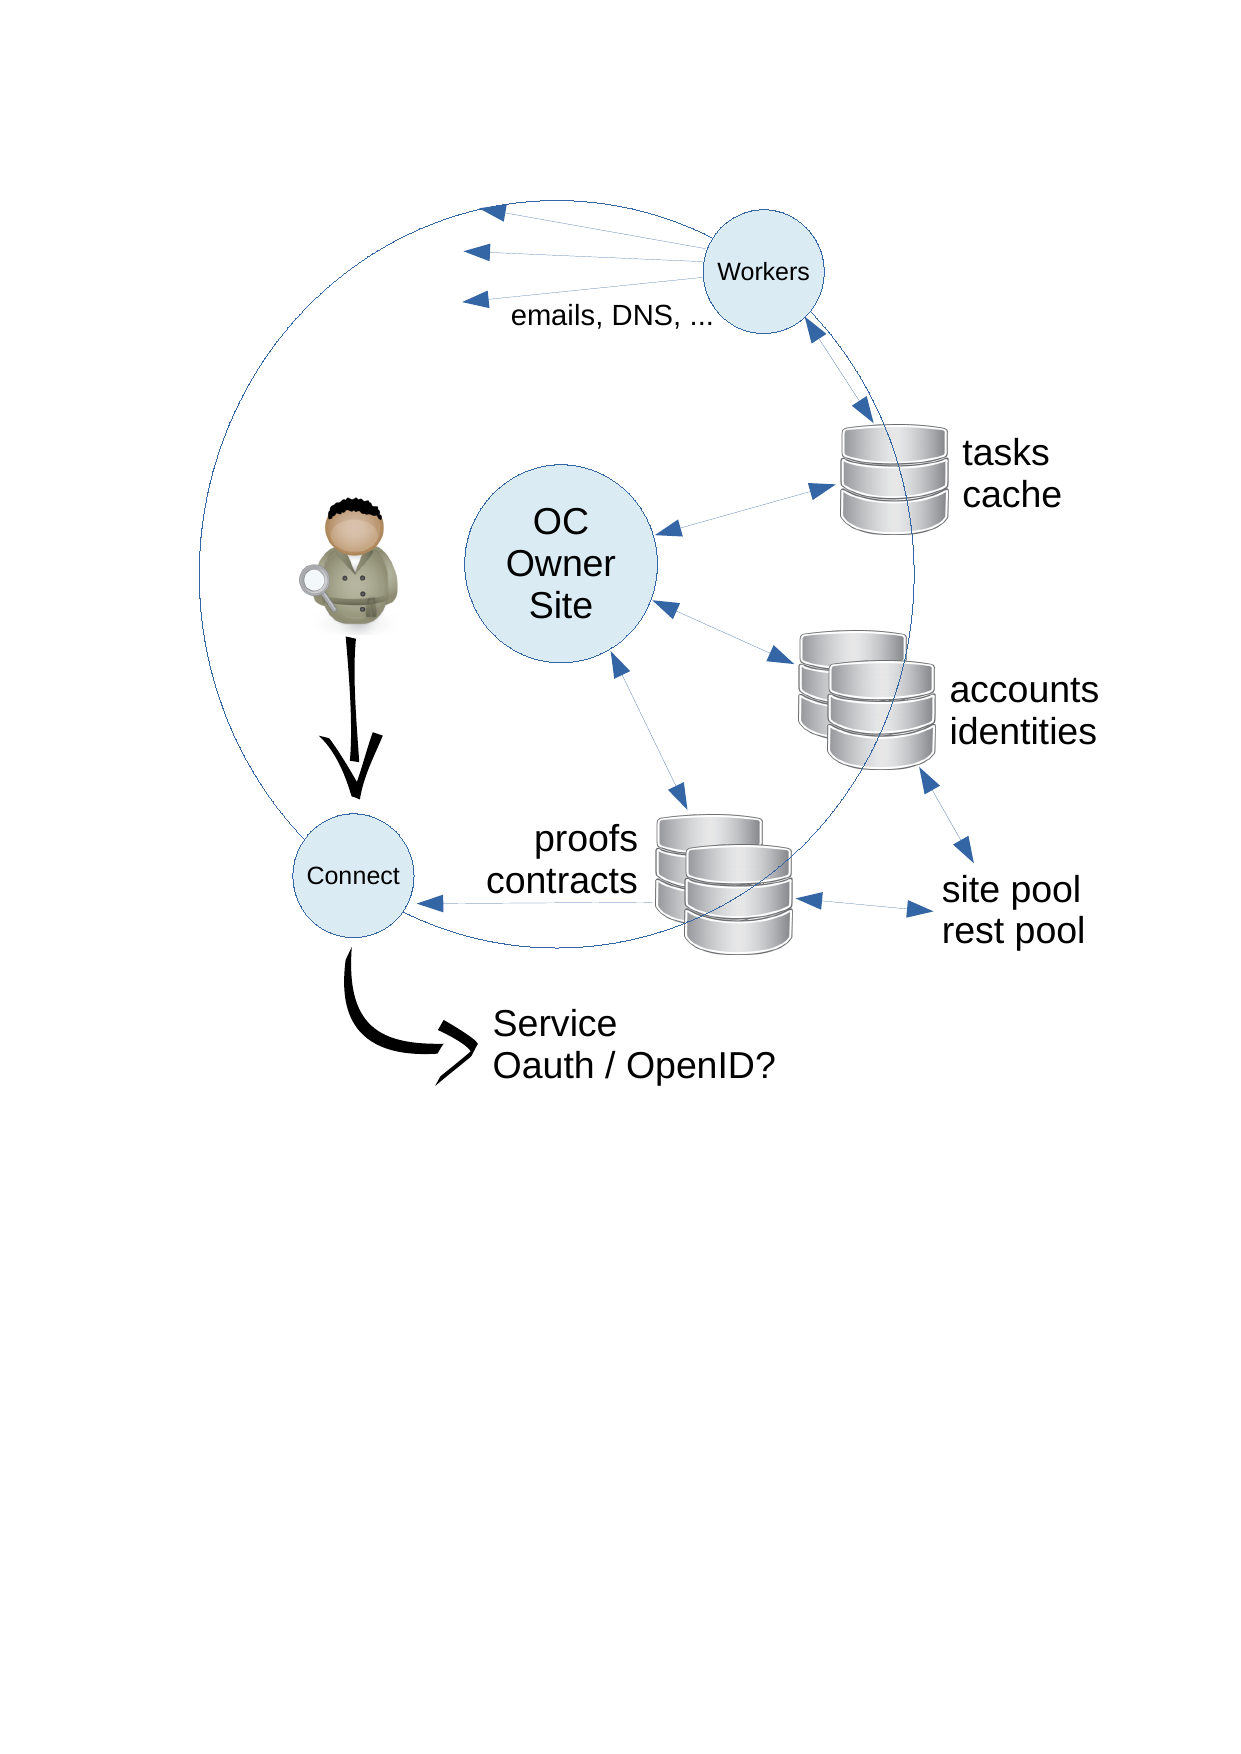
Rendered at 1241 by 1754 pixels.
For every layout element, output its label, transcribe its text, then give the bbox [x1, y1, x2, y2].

text_box Service Oauth / OpenID? [477, 994, 791, 1094]
text_box [435, 1019, 477, 1086]
picture [840, 424, 949, 535]
picture [655, 814, 793, 955]
text_box proofs contracts [471, 903, 653, 909]
picture [798, 630, 936, 770]
text_box [345, 636, 360, 763]
text_box emails, DNS, ... [496, 291, 730, 340]
text_box [344, 947, 444, 1055]
picture [292, 491, 411, 635]
text_box Connect [292, 813, 415, 938]
text_box site pool rest pool [927, 860, 1101, 960]
text_box [318, 732, 383, 800]
text_box accounts identities [936, 661, 1115, 761]
text_box Workers [703, 209, 825, 334]
text_box proofs contracts [471, 809, 653, 903]
text_box tasks cache [947, 424, 1085, 525]
text_box OC Owner Site [464, 464, 658, 663]
